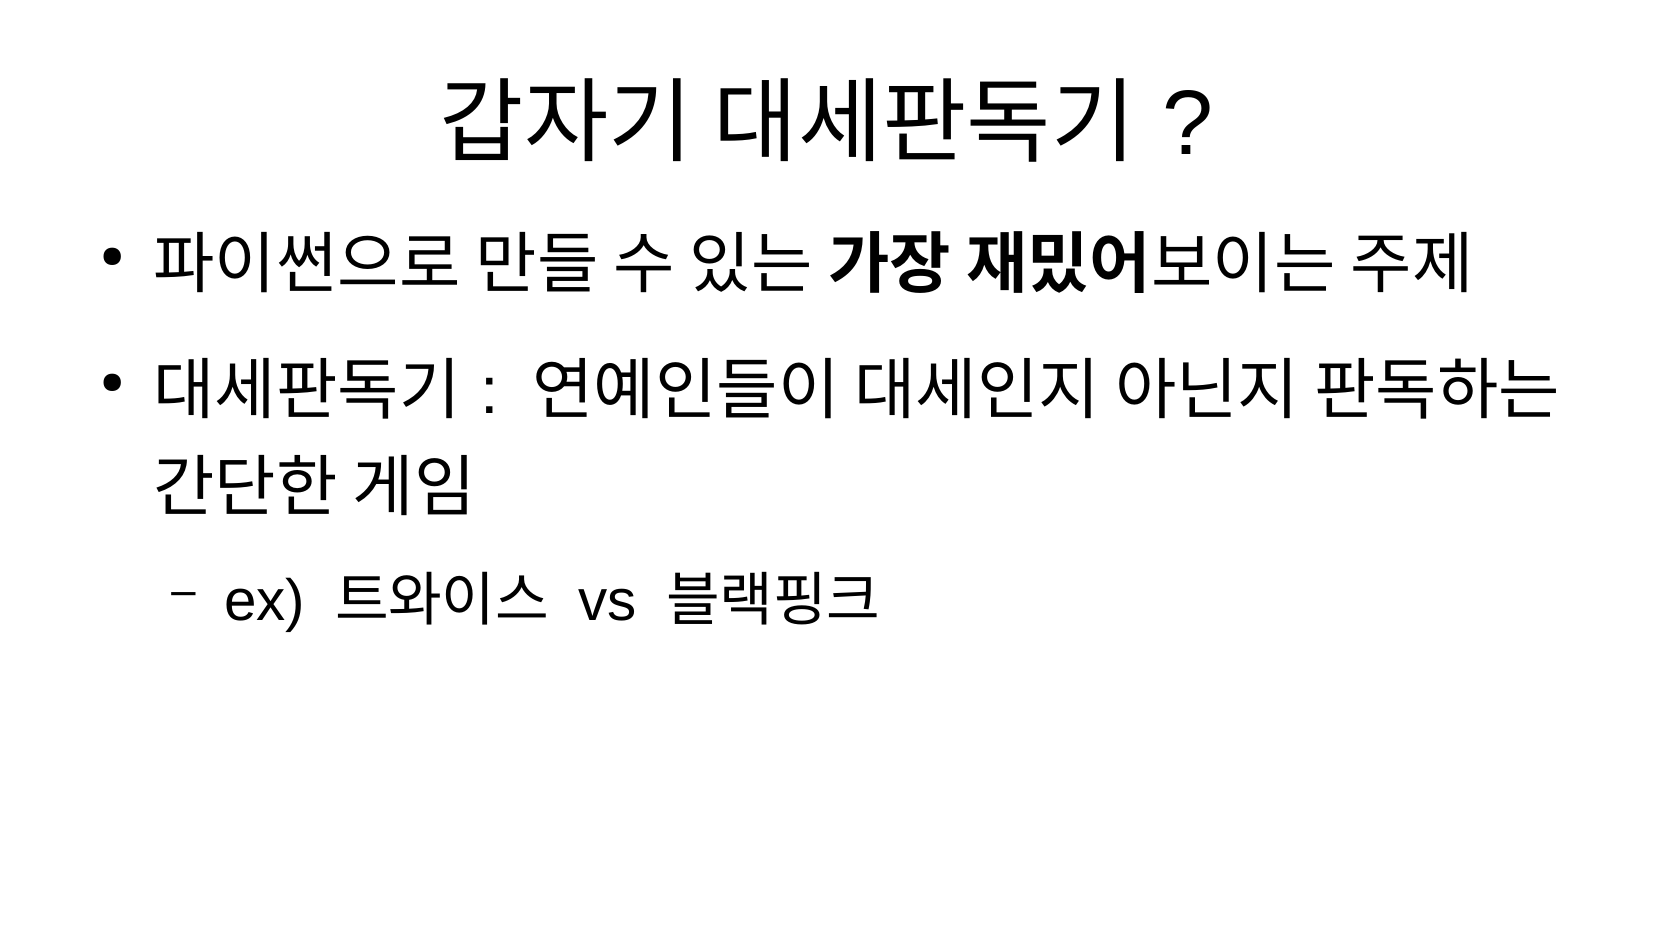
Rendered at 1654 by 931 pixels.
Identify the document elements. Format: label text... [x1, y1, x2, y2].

title 갑자기 대세판독기? [82, 37, 1571, 193]
list 파이썬으로 만들 수 있는 가장 재밌어보이는 주제 대세판독기: 연예인들이 대세인지 아닌지 판독하는 간단한 게임 ex) 트와이스 vs 블랙핑크 [82, 210, 1571, 750]
